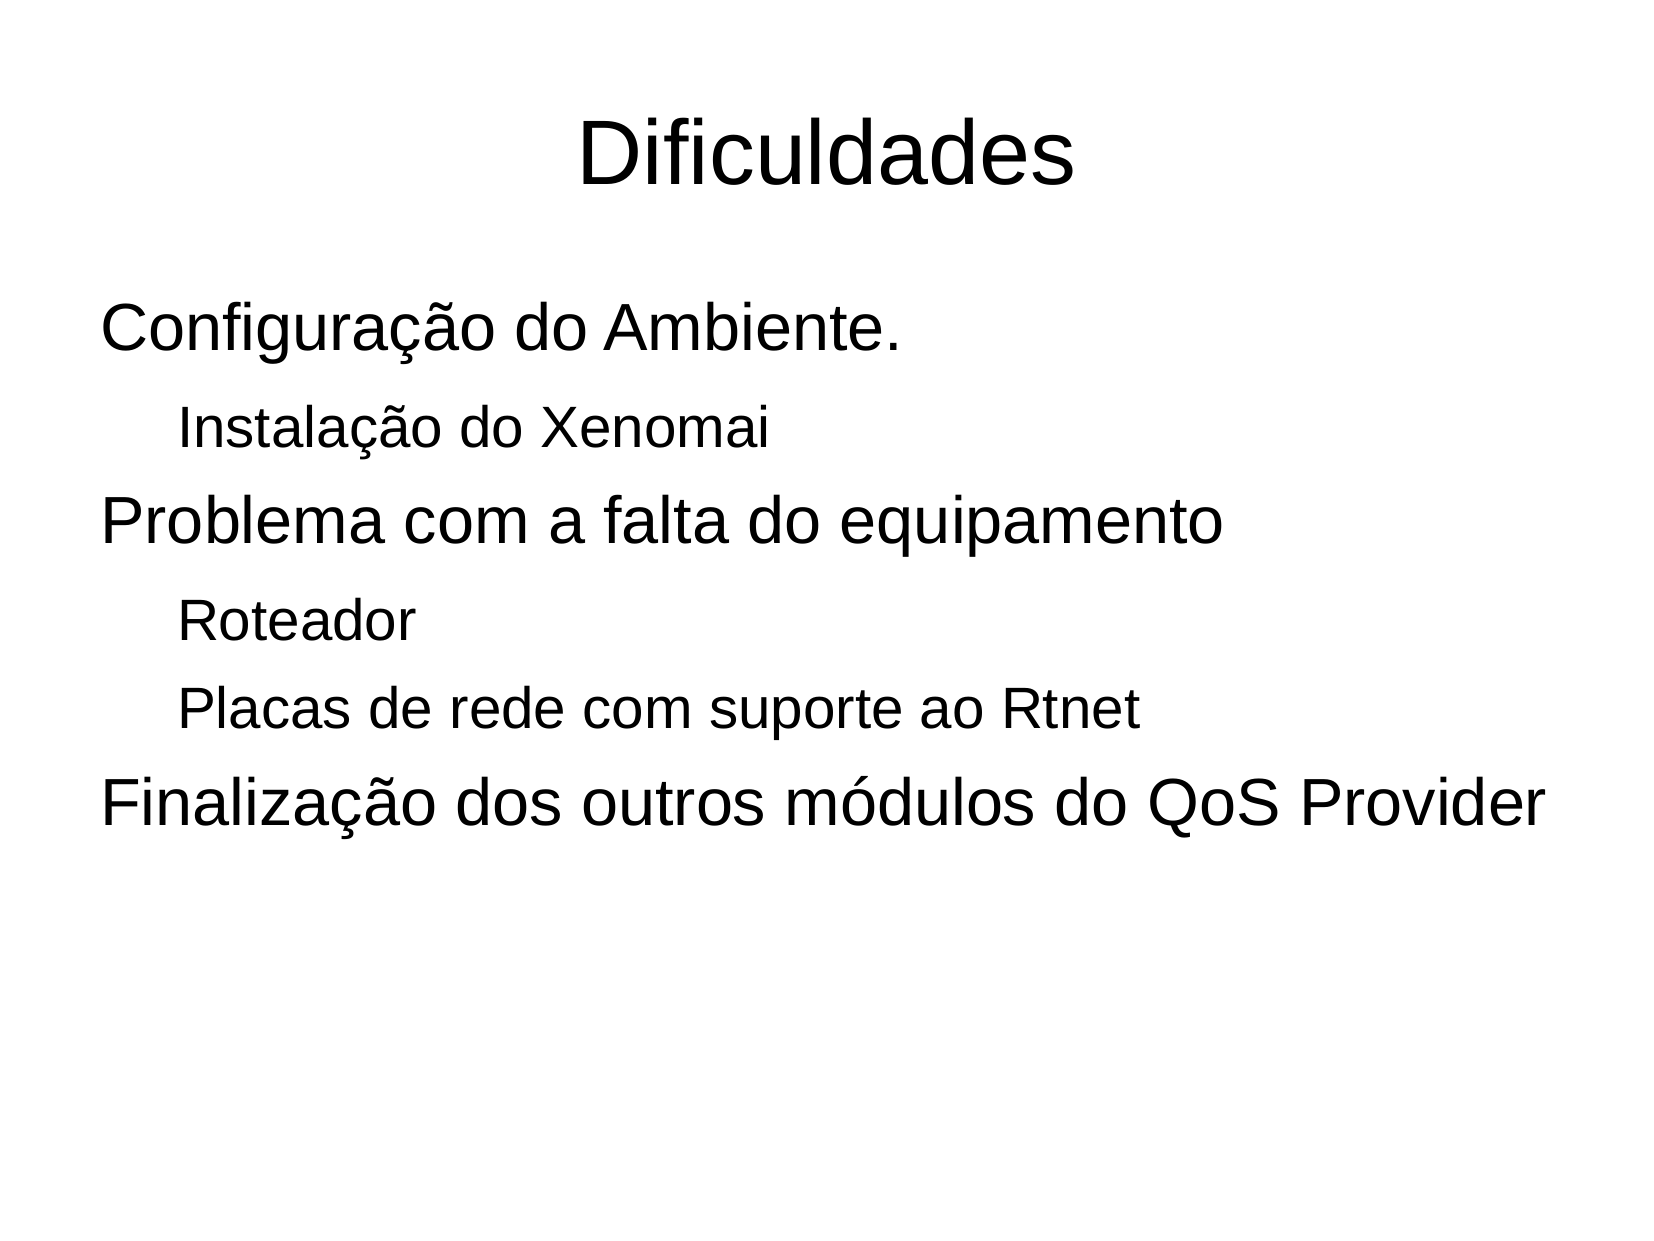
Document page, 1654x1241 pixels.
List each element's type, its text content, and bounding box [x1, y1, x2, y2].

list Configuração do Ambiente. Instalação do Xenomai Problema com a falta do equipamento Roteador Placas de rede com suporte ao Rtnet Finalização dos outros módulos do QoS Provider [82, 290, 1571, 1094]
title Dificuldades [82, 56, 1571, 250]
